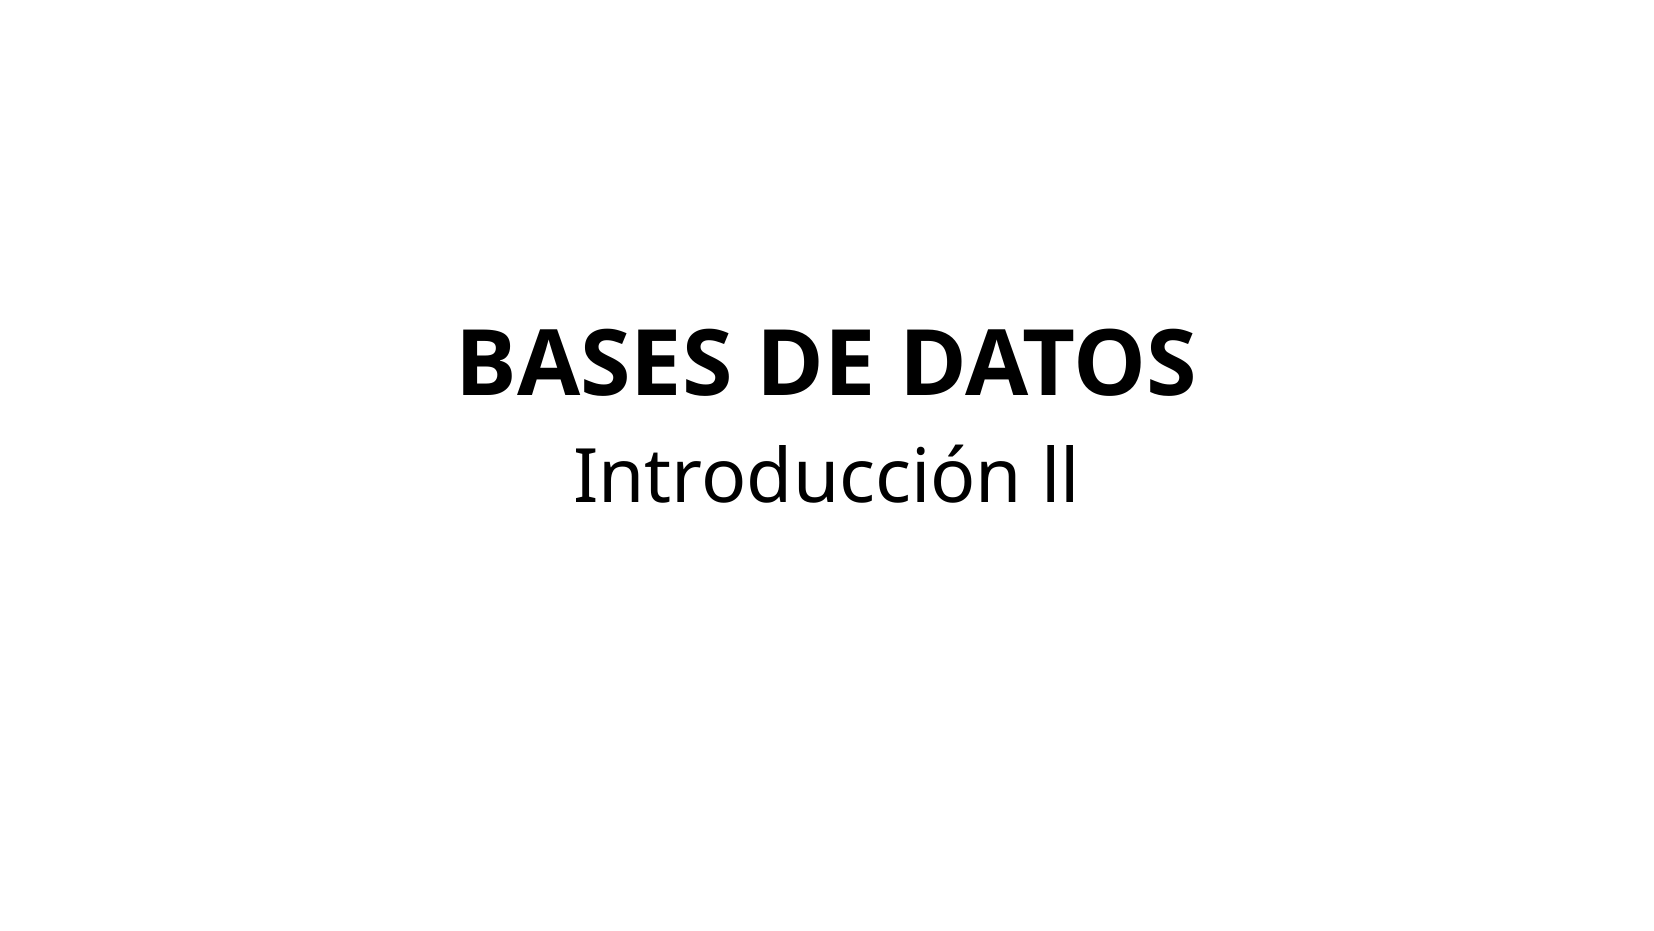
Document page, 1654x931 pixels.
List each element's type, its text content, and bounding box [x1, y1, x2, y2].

subtitle BASES DE DATOS Introducción ll [82, 140, 1571, 681]
